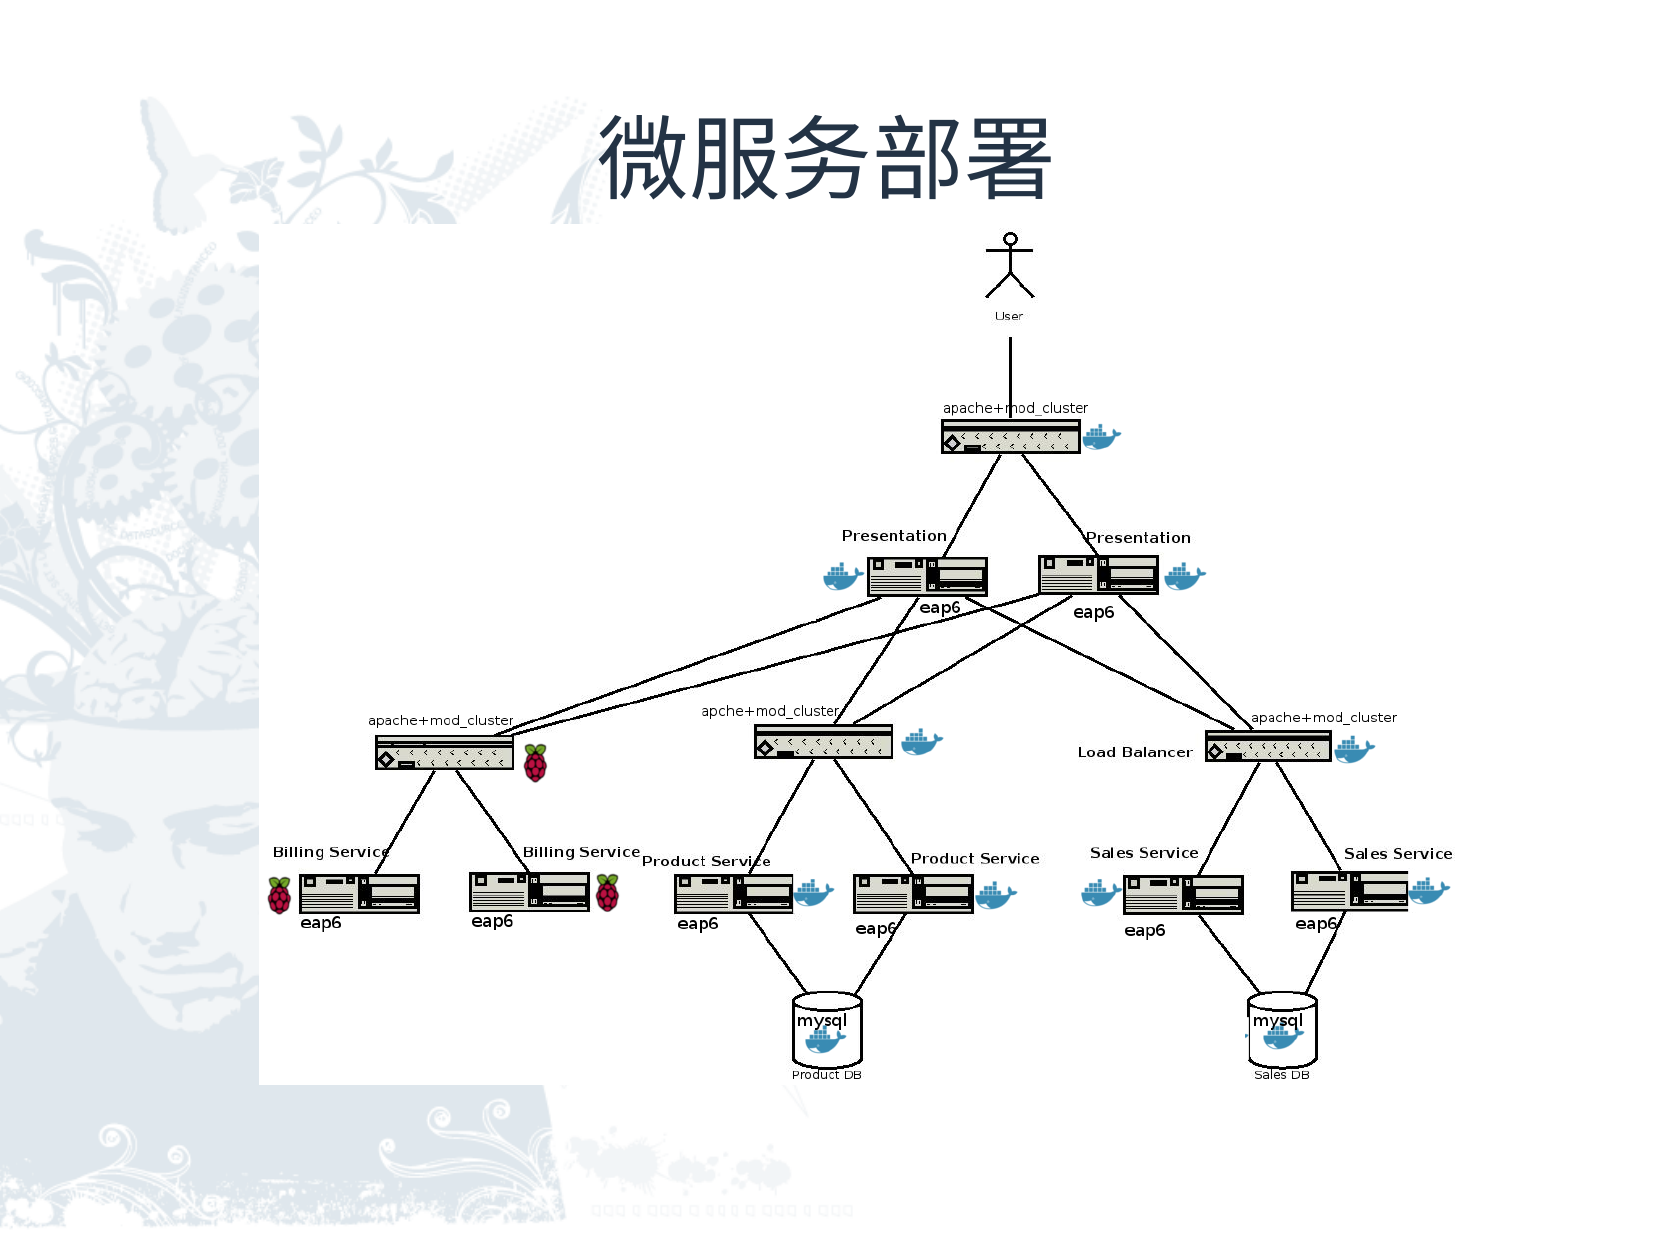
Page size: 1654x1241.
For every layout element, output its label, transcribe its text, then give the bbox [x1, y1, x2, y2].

title 微服务部署 [82, 49, 1571, 257]
picture [0, 0, 1654, 1241]
